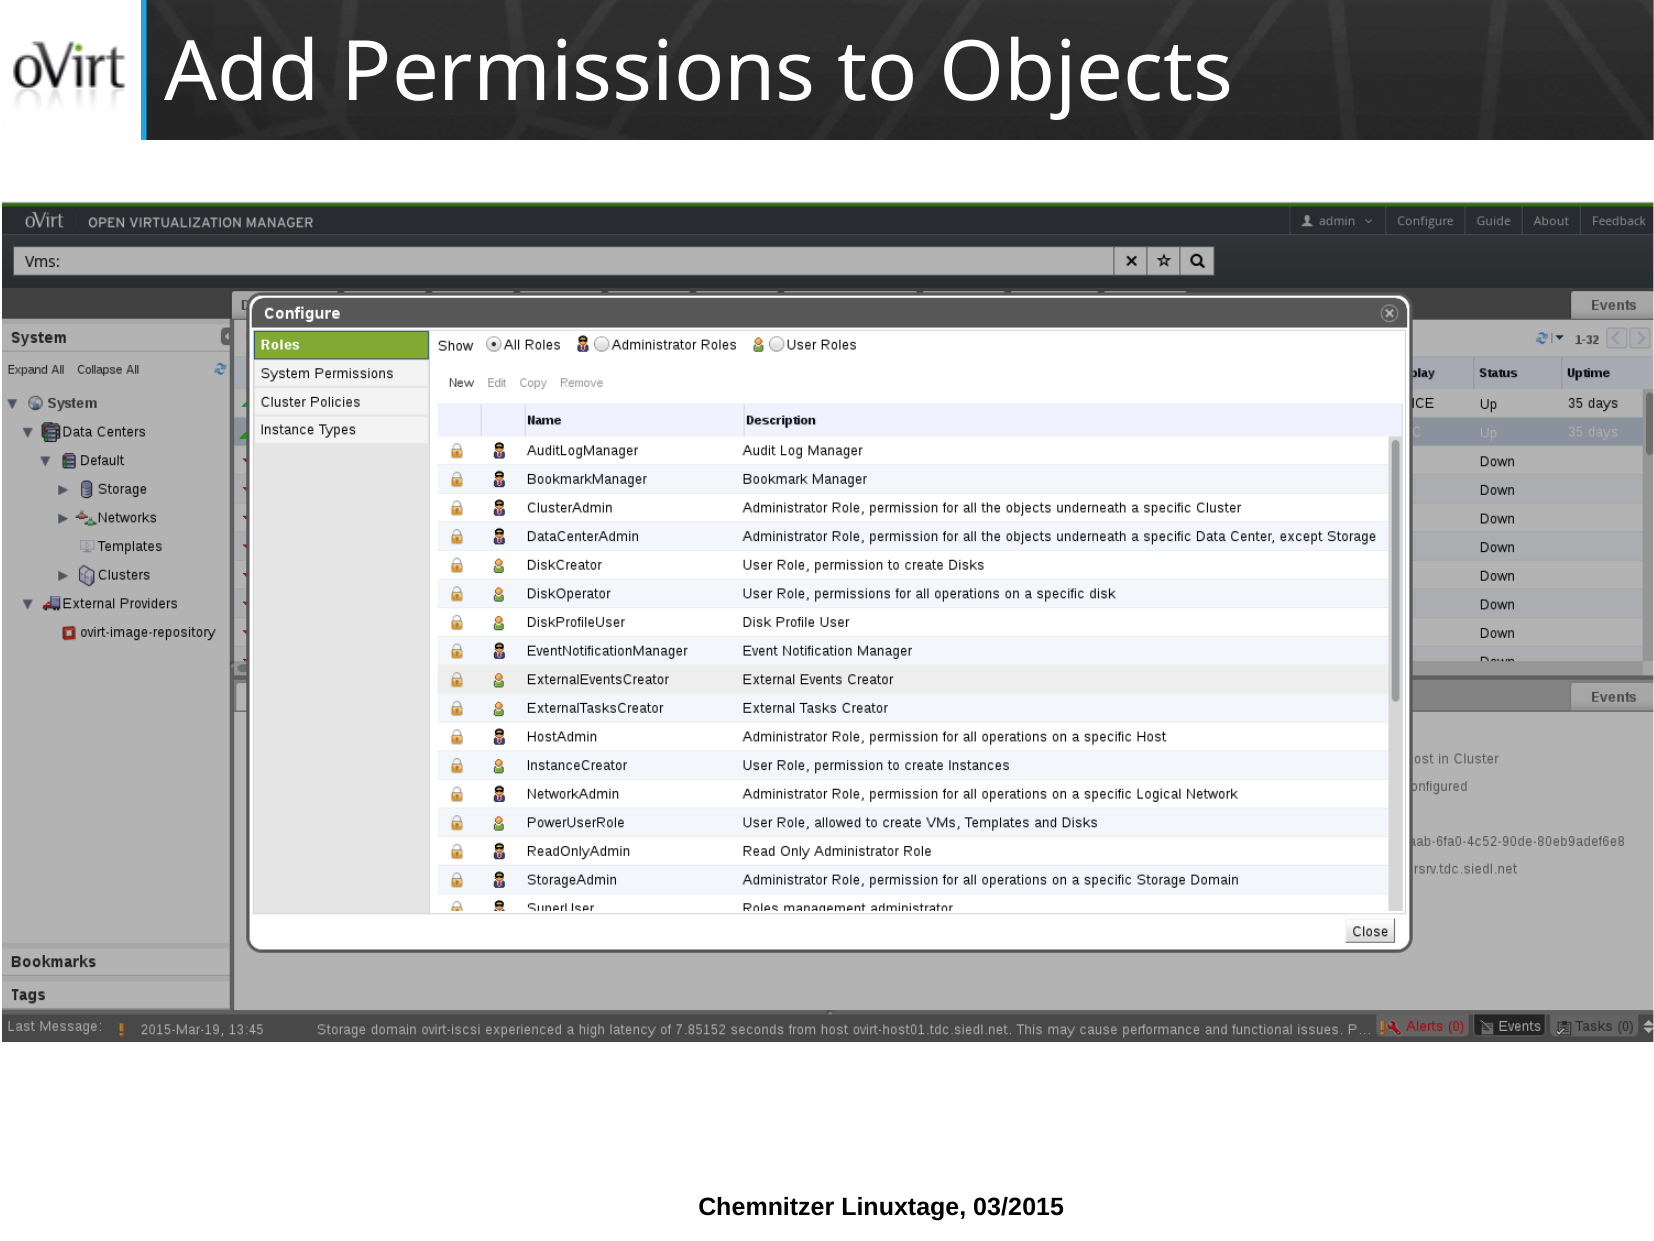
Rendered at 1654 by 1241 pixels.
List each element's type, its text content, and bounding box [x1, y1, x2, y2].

picture [2, 201, 1654, 1042]
title Add Permissions to Objects [164, 18, 1653, 119]
picture [0, 0, 1654, 140]
